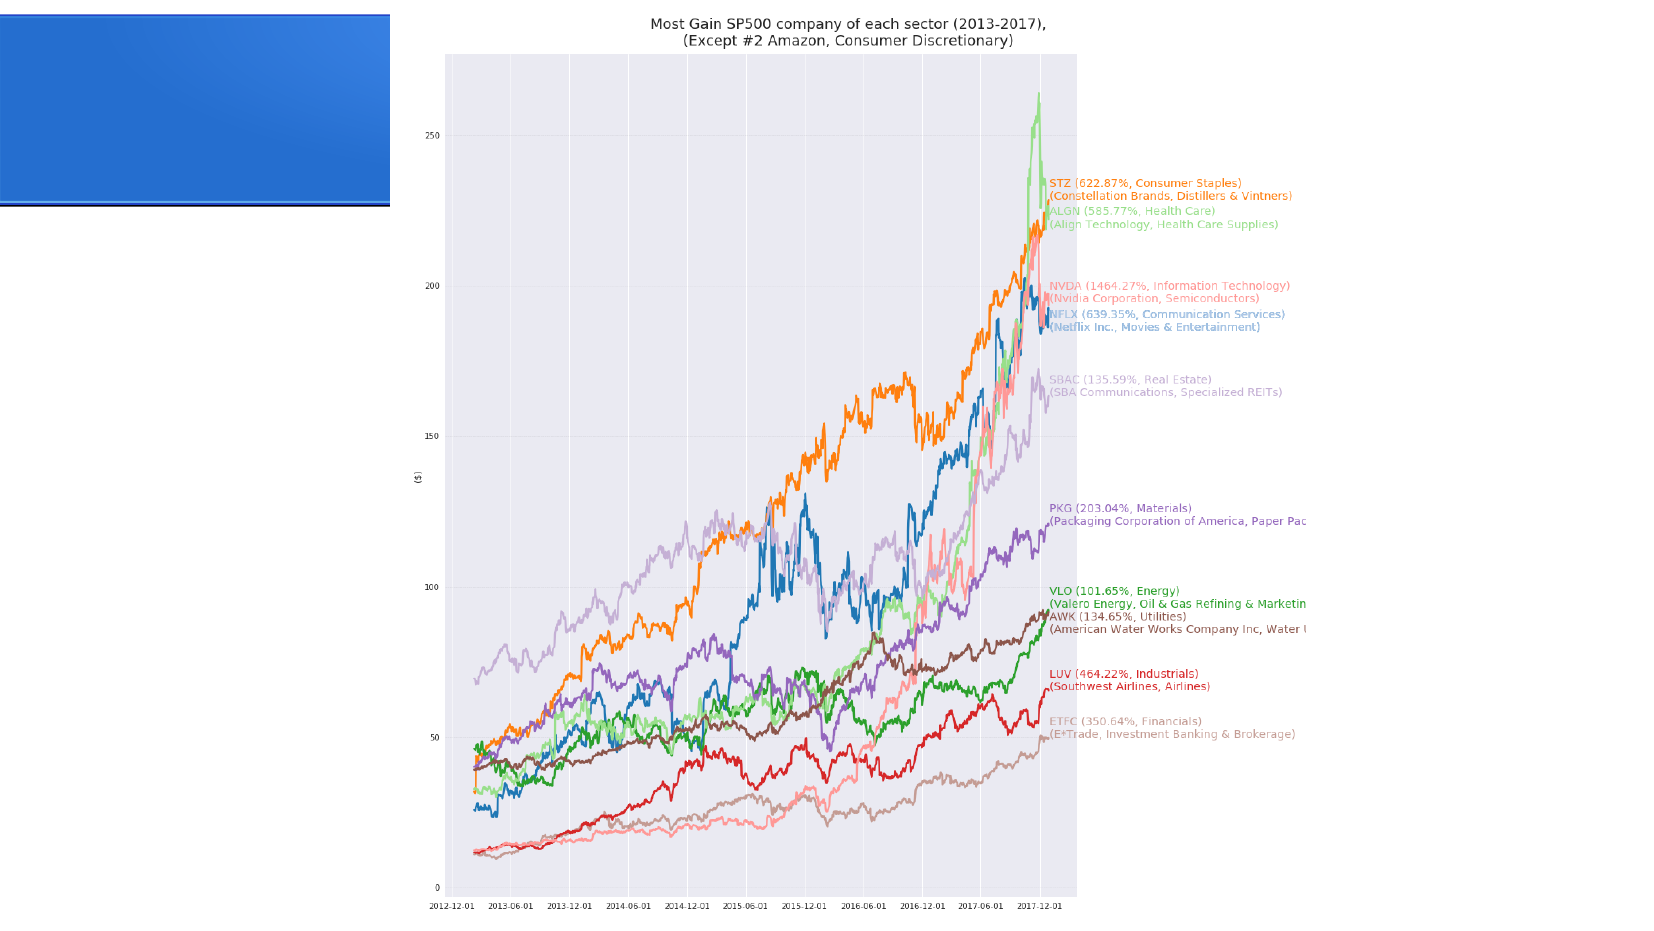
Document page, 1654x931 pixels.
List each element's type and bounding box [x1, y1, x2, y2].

picture [390, 0, 1306, 916]
